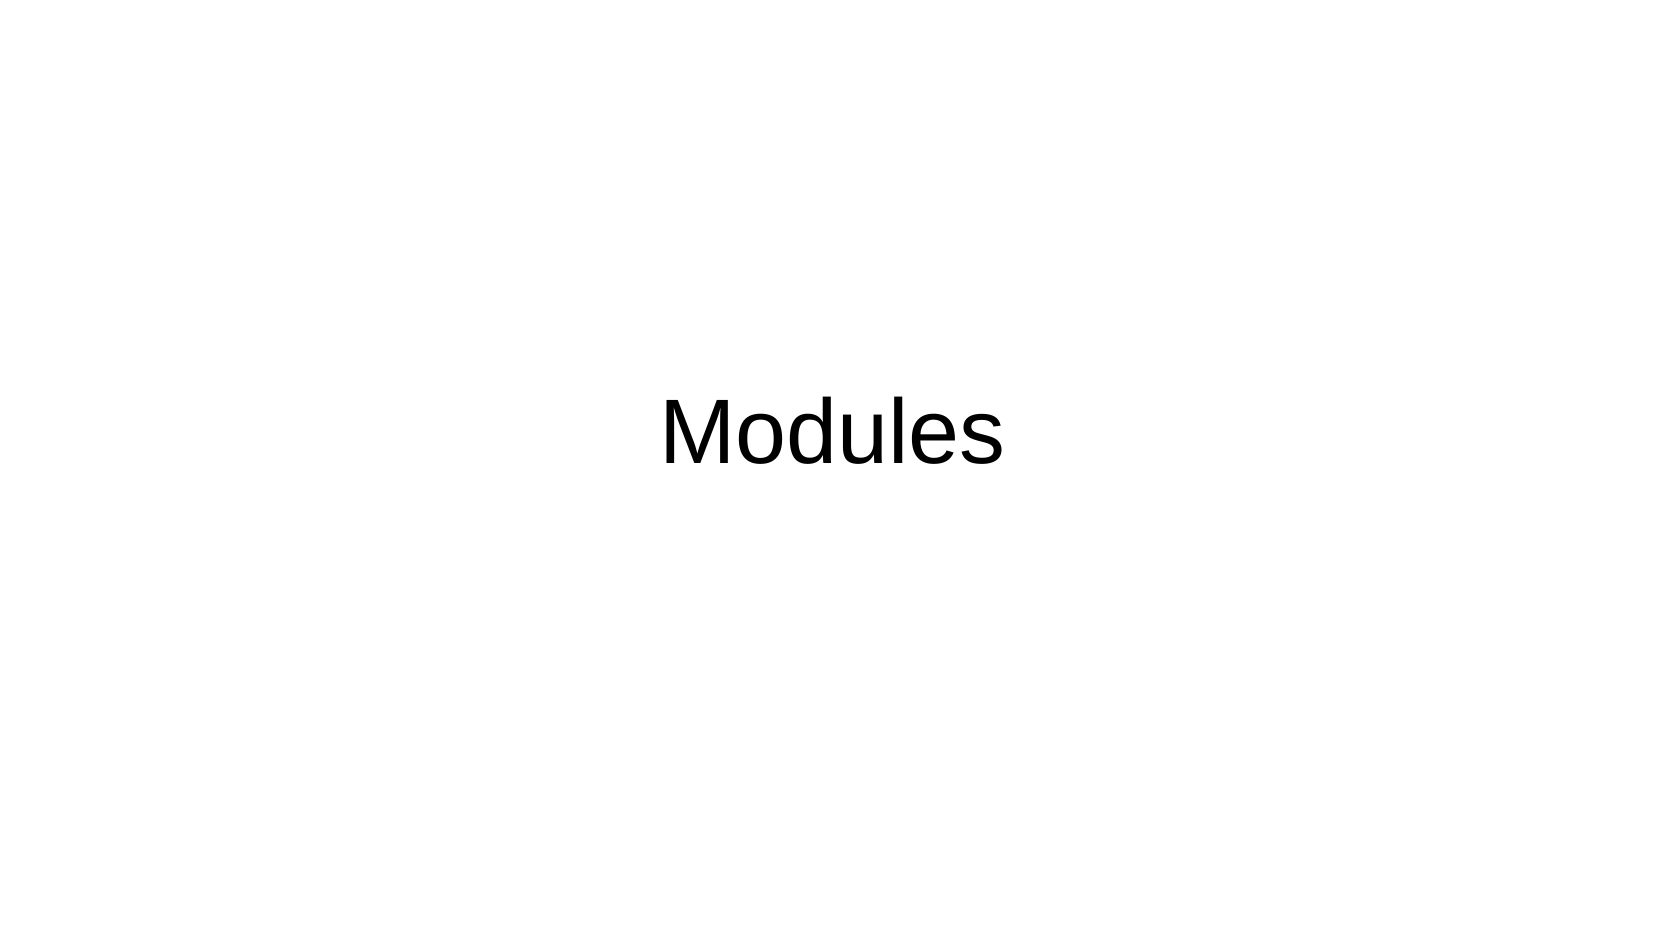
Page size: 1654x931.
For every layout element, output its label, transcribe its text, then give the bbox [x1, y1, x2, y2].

title Modules [88, 354, 1577, 510]
